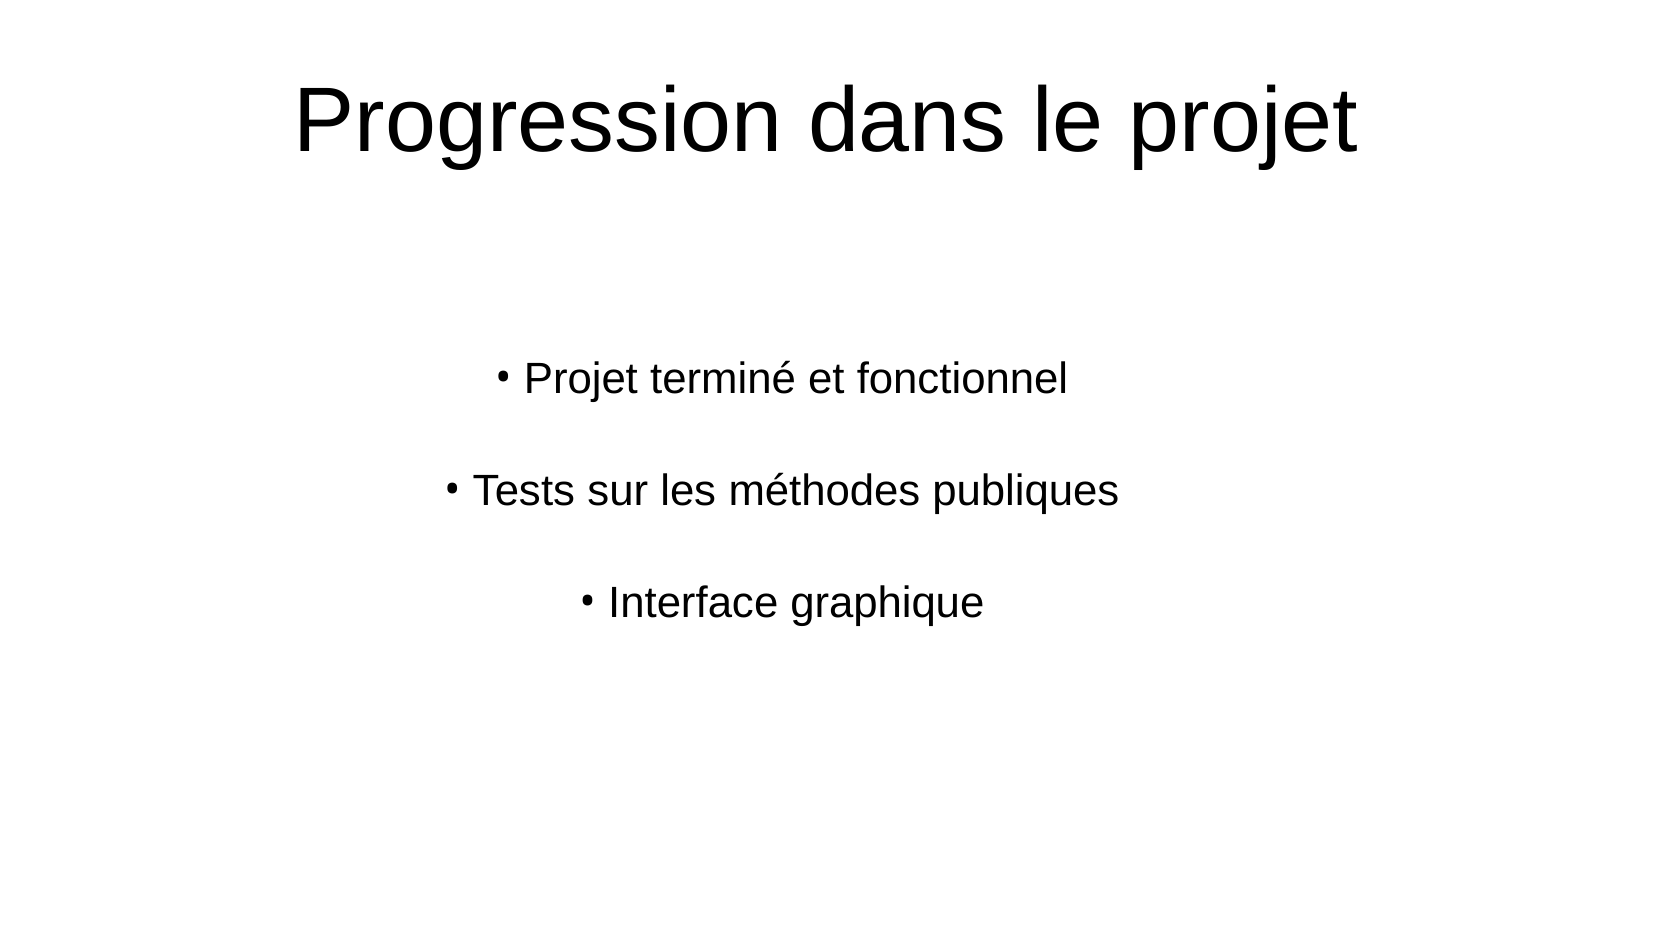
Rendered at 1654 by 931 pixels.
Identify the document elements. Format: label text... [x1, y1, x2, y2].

title Progression dans le projet [82, 37, 1571, 193]
list Projet terminé et fonctionnel Tests sur les méthodes publiques Interface graphique [429, 343, 1183, 632]
